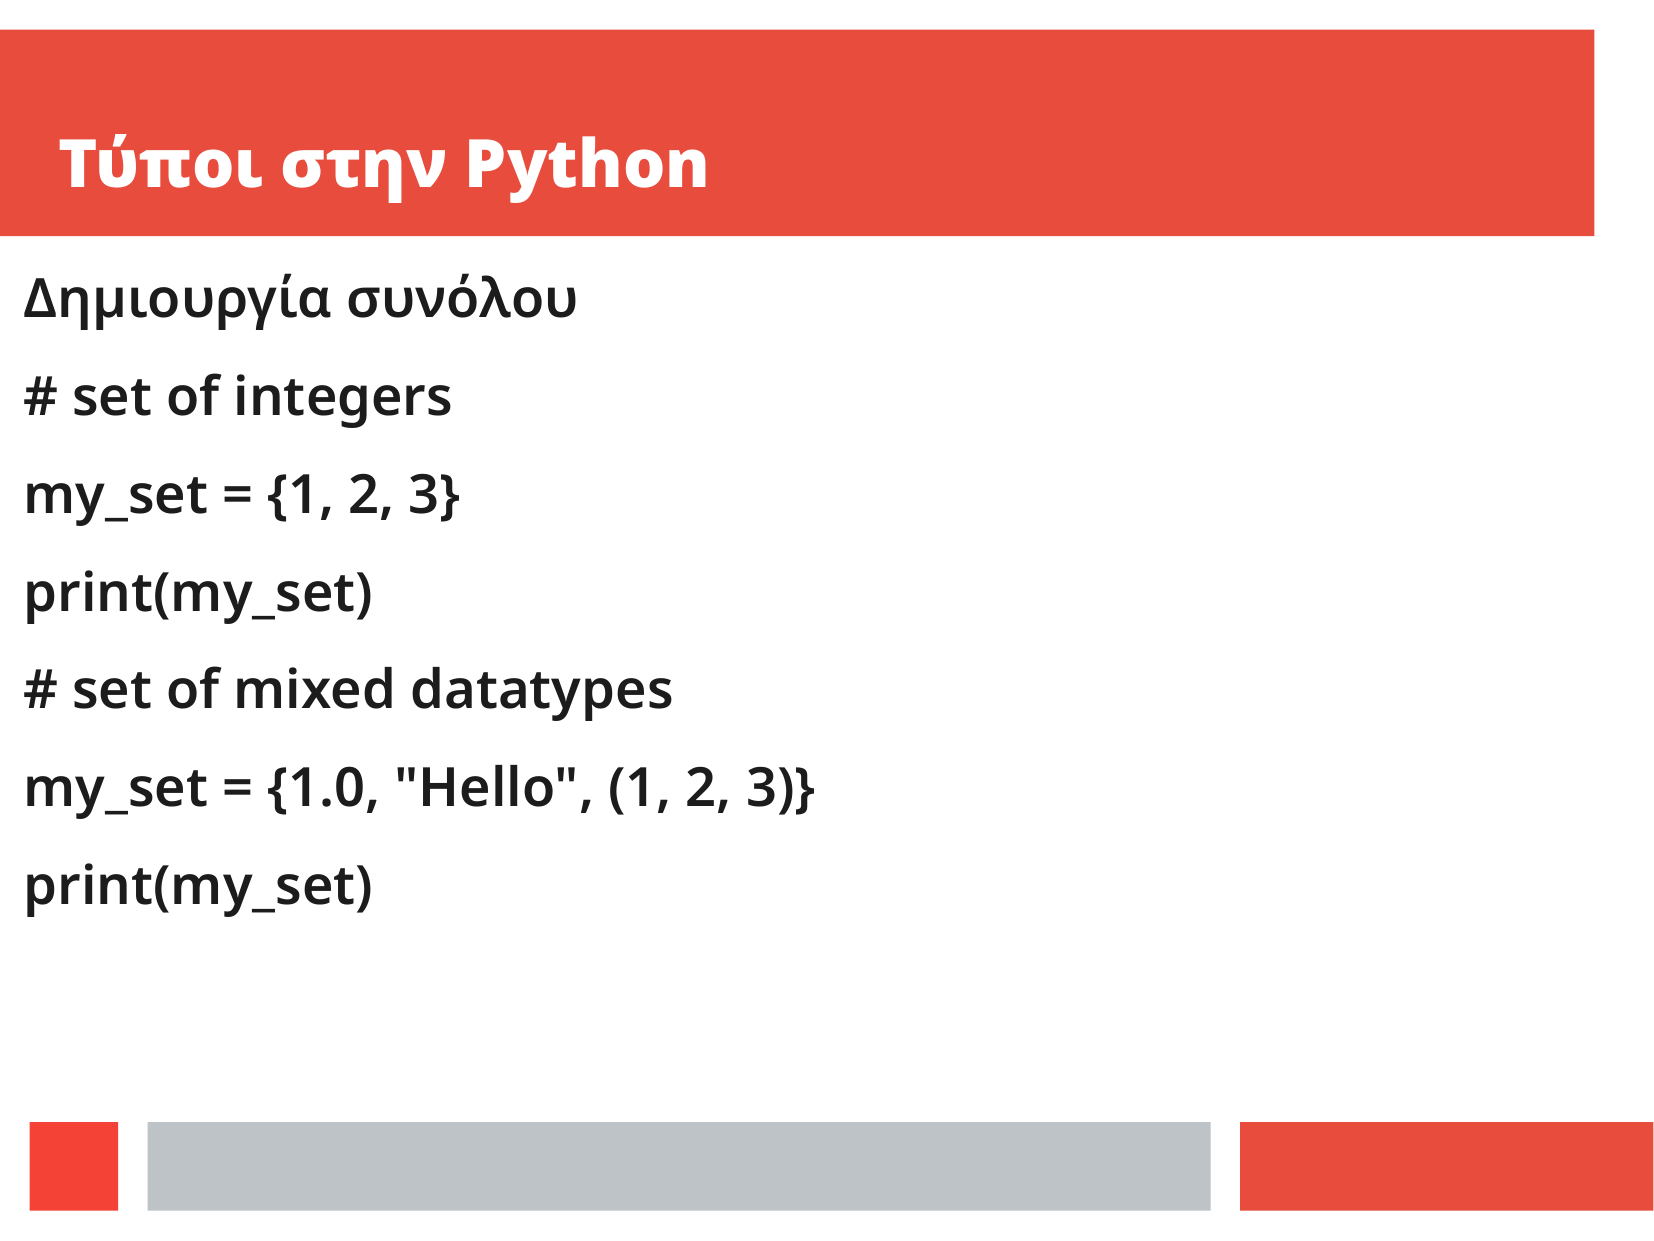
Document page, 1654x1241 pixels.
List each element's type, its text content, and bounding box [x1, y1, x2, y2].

list Δημιουργία συνόλου # set of integers my_set = {1, 2, 3} print(my_set) # set of mixed datatypes my_set = {1.0, "Hello", (1, 2, 3)} print(my_set) [23, 259, 1619, 1093]
title Τύποι στην Python [59, 59, 1595, 207]
